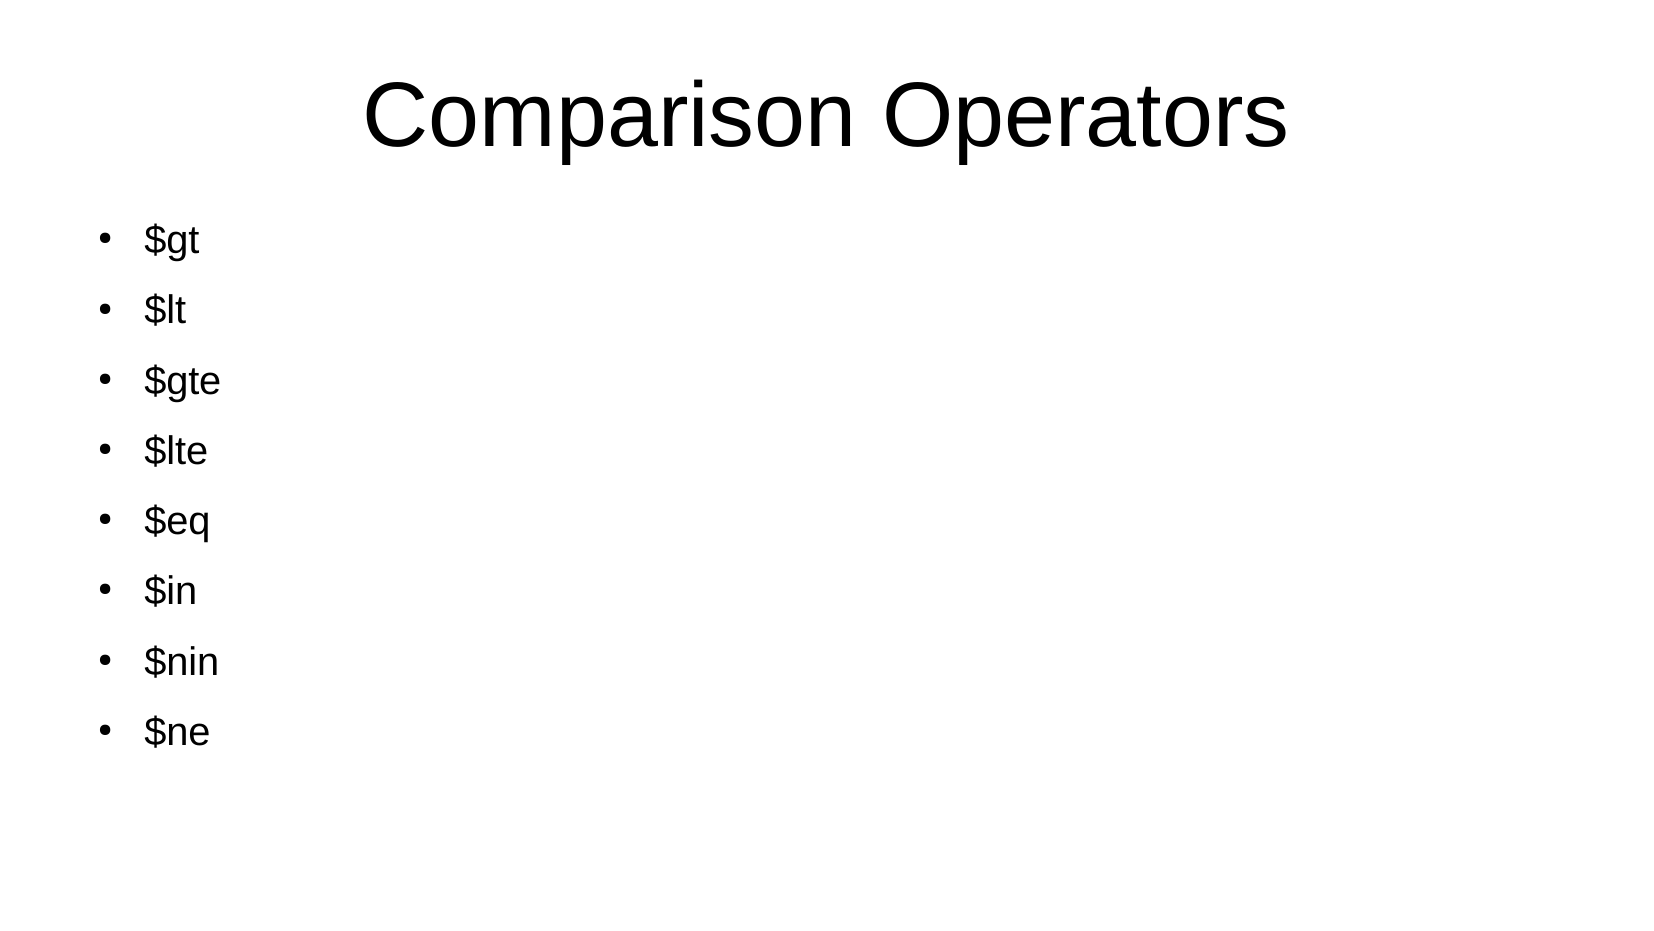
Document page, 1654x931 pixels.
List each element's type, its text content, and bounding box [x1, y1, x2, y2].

list $gt $lt $gte $lte $eq $in $nin $ne [82, 217, 1571, 758]
title Comparison Operators [82, 37, 1571, 193]
